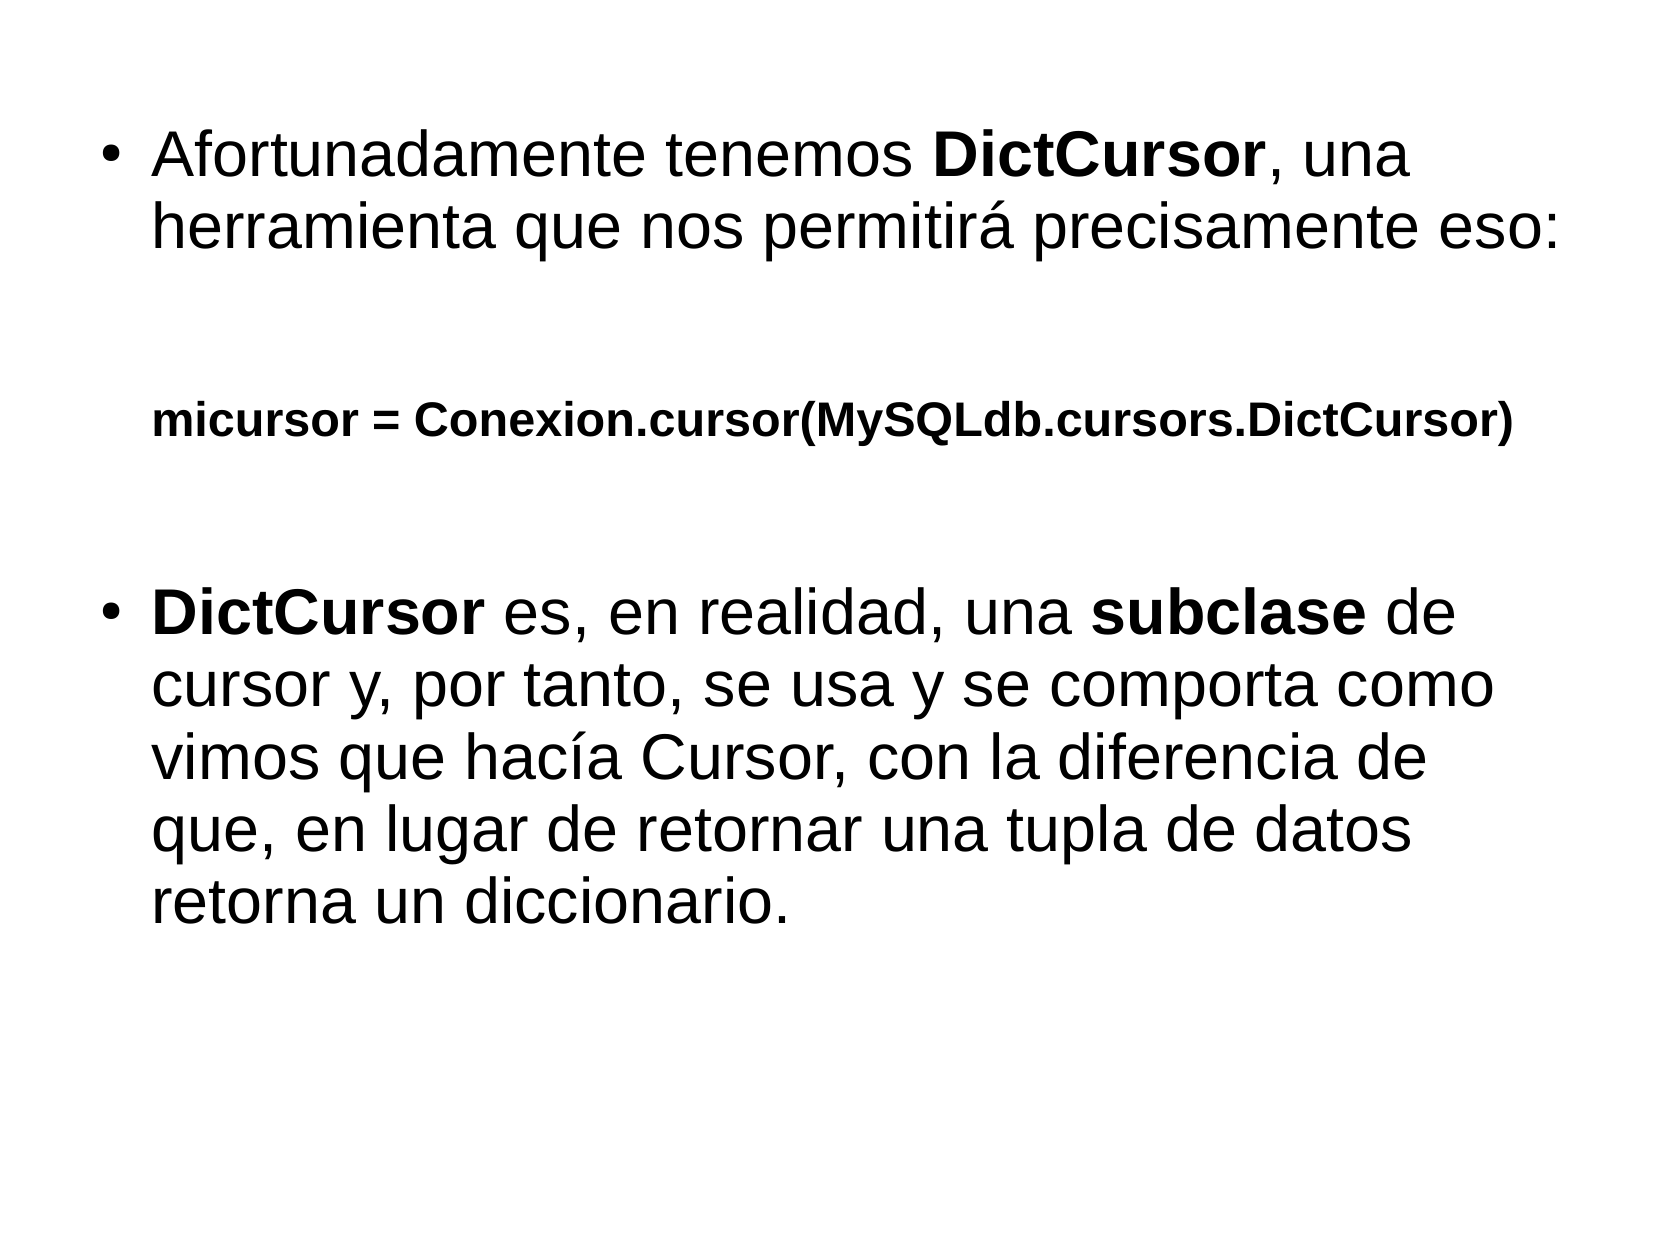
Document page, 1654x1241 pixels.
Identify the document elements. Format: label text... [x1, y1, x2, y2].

list Afortunadamente tenemos DictCursor, una herramienta que nos permitirá precisamente eso: micursor = Conexion.cursor(MySQLdb.cursors.DictCursor) DictCursor es, en realidad, una subclase de cursor y, por tanto, se usa y se comporta como vimos que hacía Cursor, con la diferencia de que, en lugar de retornar una tupla de datos retorna un diccionario. [82, 118, 1571, 1010]
